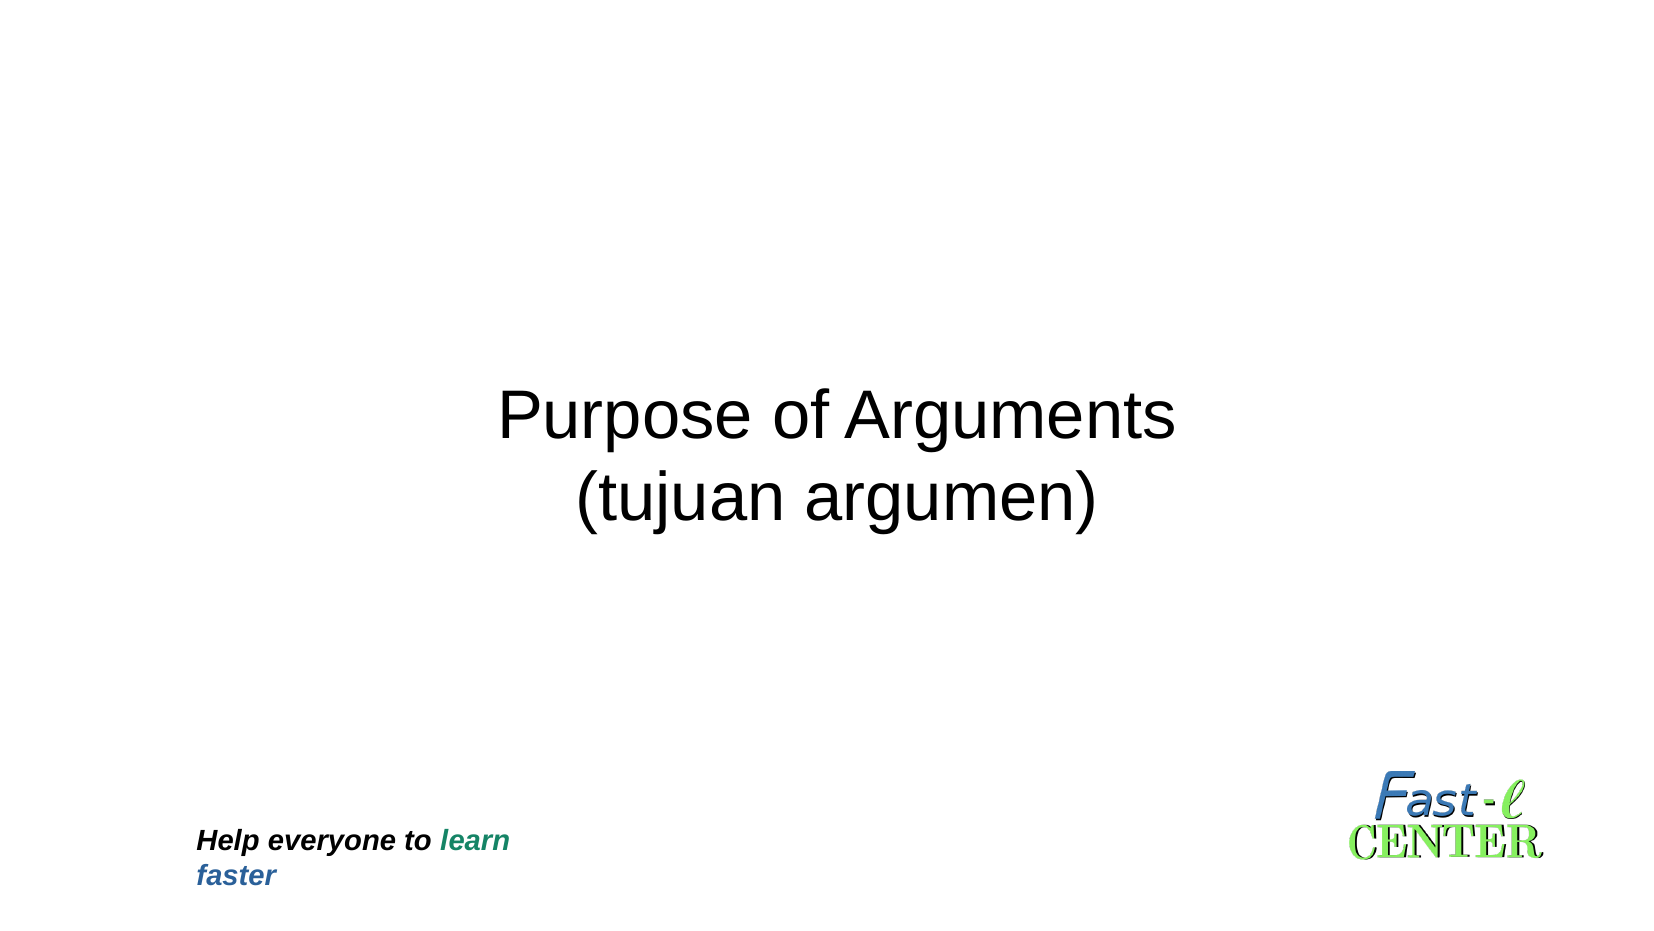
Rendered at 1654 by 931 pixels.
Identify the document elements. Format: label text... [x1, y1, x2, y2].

text_box Help everyone to learn faster [181, 813, 613, 862]
picture [1349, 771, 1544, 862]
text_box Purpose of Arguments (tujuan argumen) [187, 374, 1487, 530]
